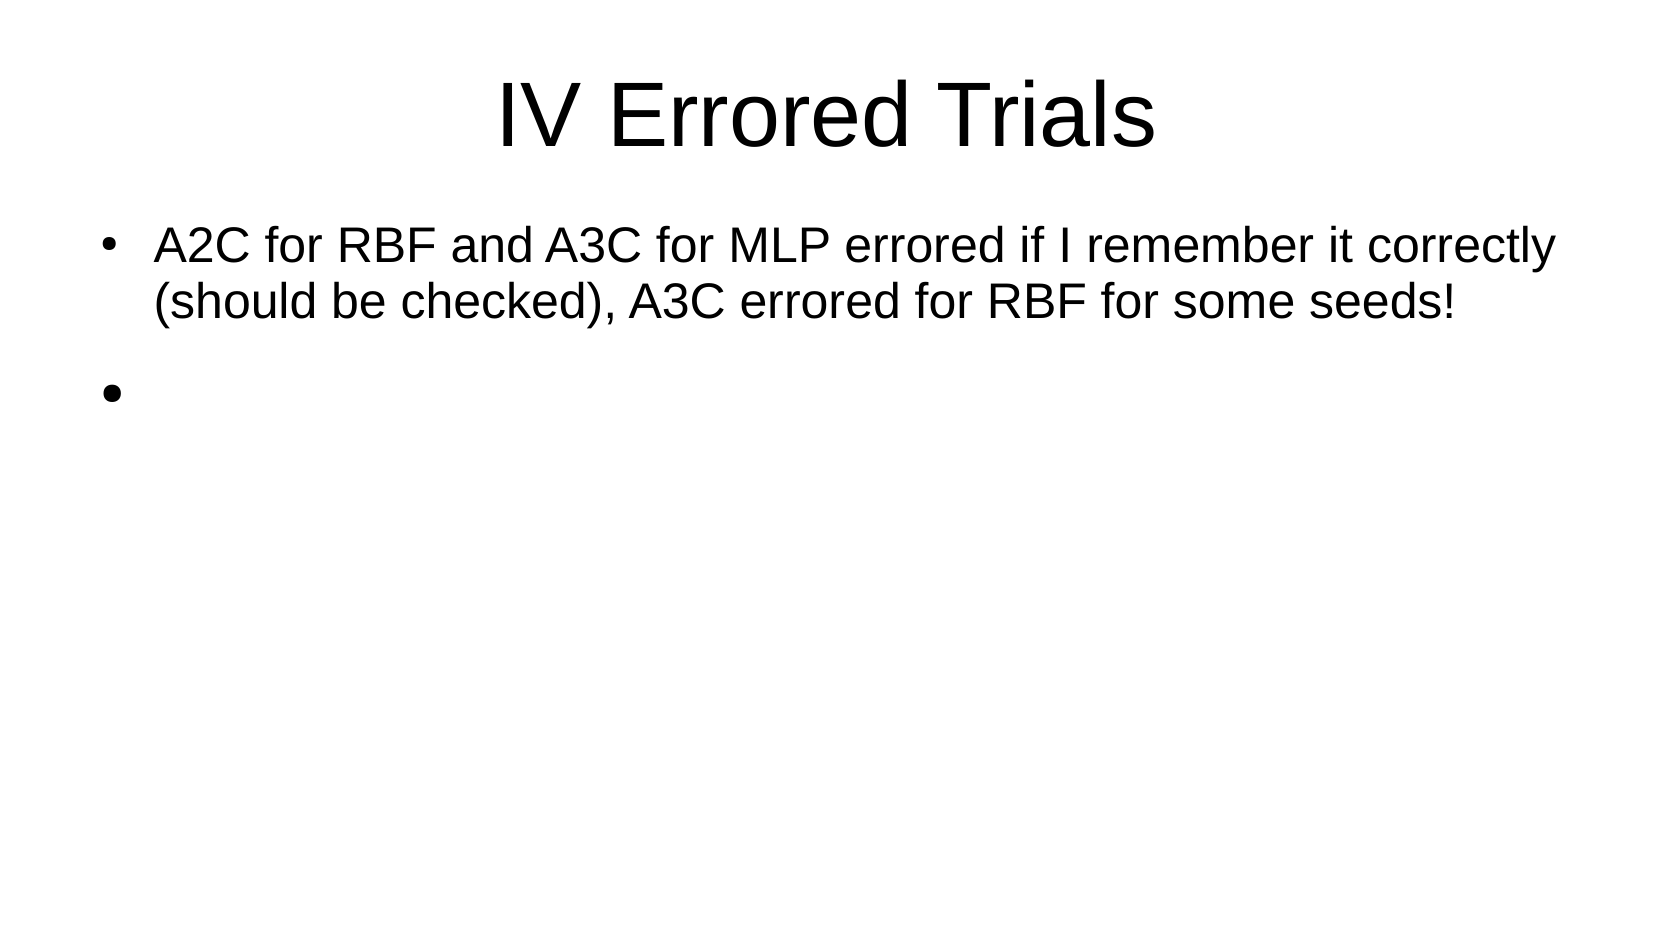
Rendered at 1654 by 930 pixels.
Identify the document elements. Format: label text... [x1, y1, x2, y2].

list A2C for RBF and A3C for MLP errored if I remember it correctly (should be checked), A3C errored for RBF for some seeds! [82, 217, 1571, 757]
title IV Errored Trials [82, 37, 1571, 193]
